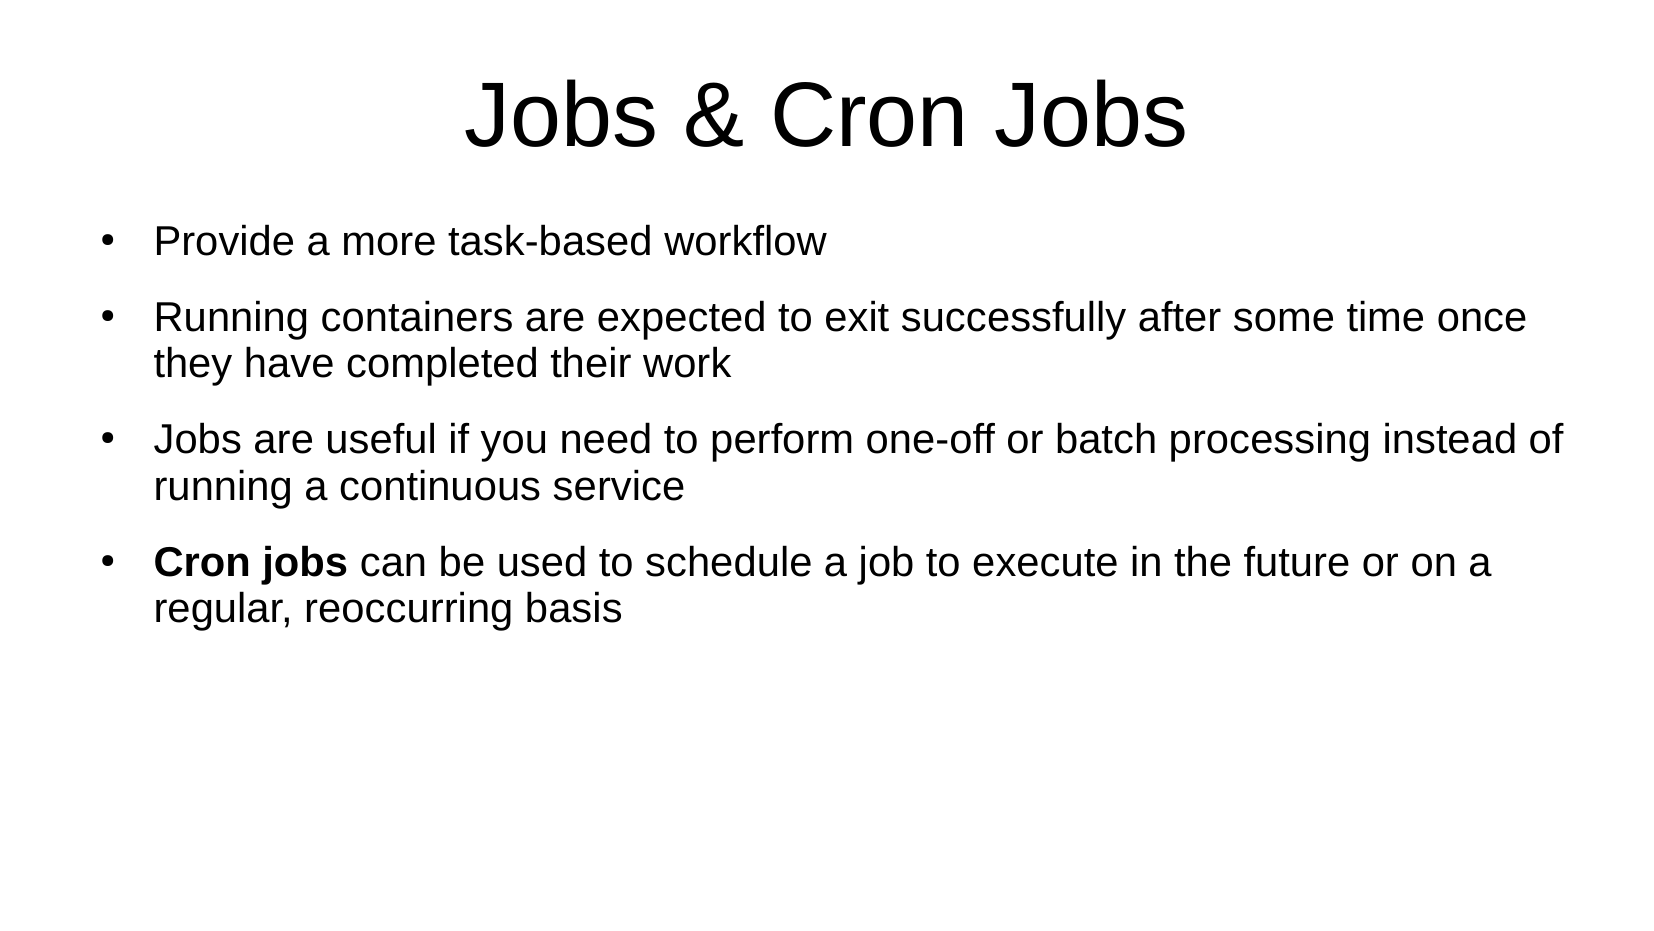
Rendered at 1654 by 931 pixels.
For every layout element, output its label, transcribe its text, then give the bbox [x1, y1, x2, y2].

title Jobs & Cron Jobs [82, 37, 1571, 193]
list Provide a more task-based workflow Running containers are expected to exit successfully after some time once they have completed their work Jobs are useful if you need to perform one-off or batch processing instead of running a continuous service Cron jobs can be used to schedule a job to execute in the future or on a regular, reoccurring basis [82, 217, 1571, 758]
